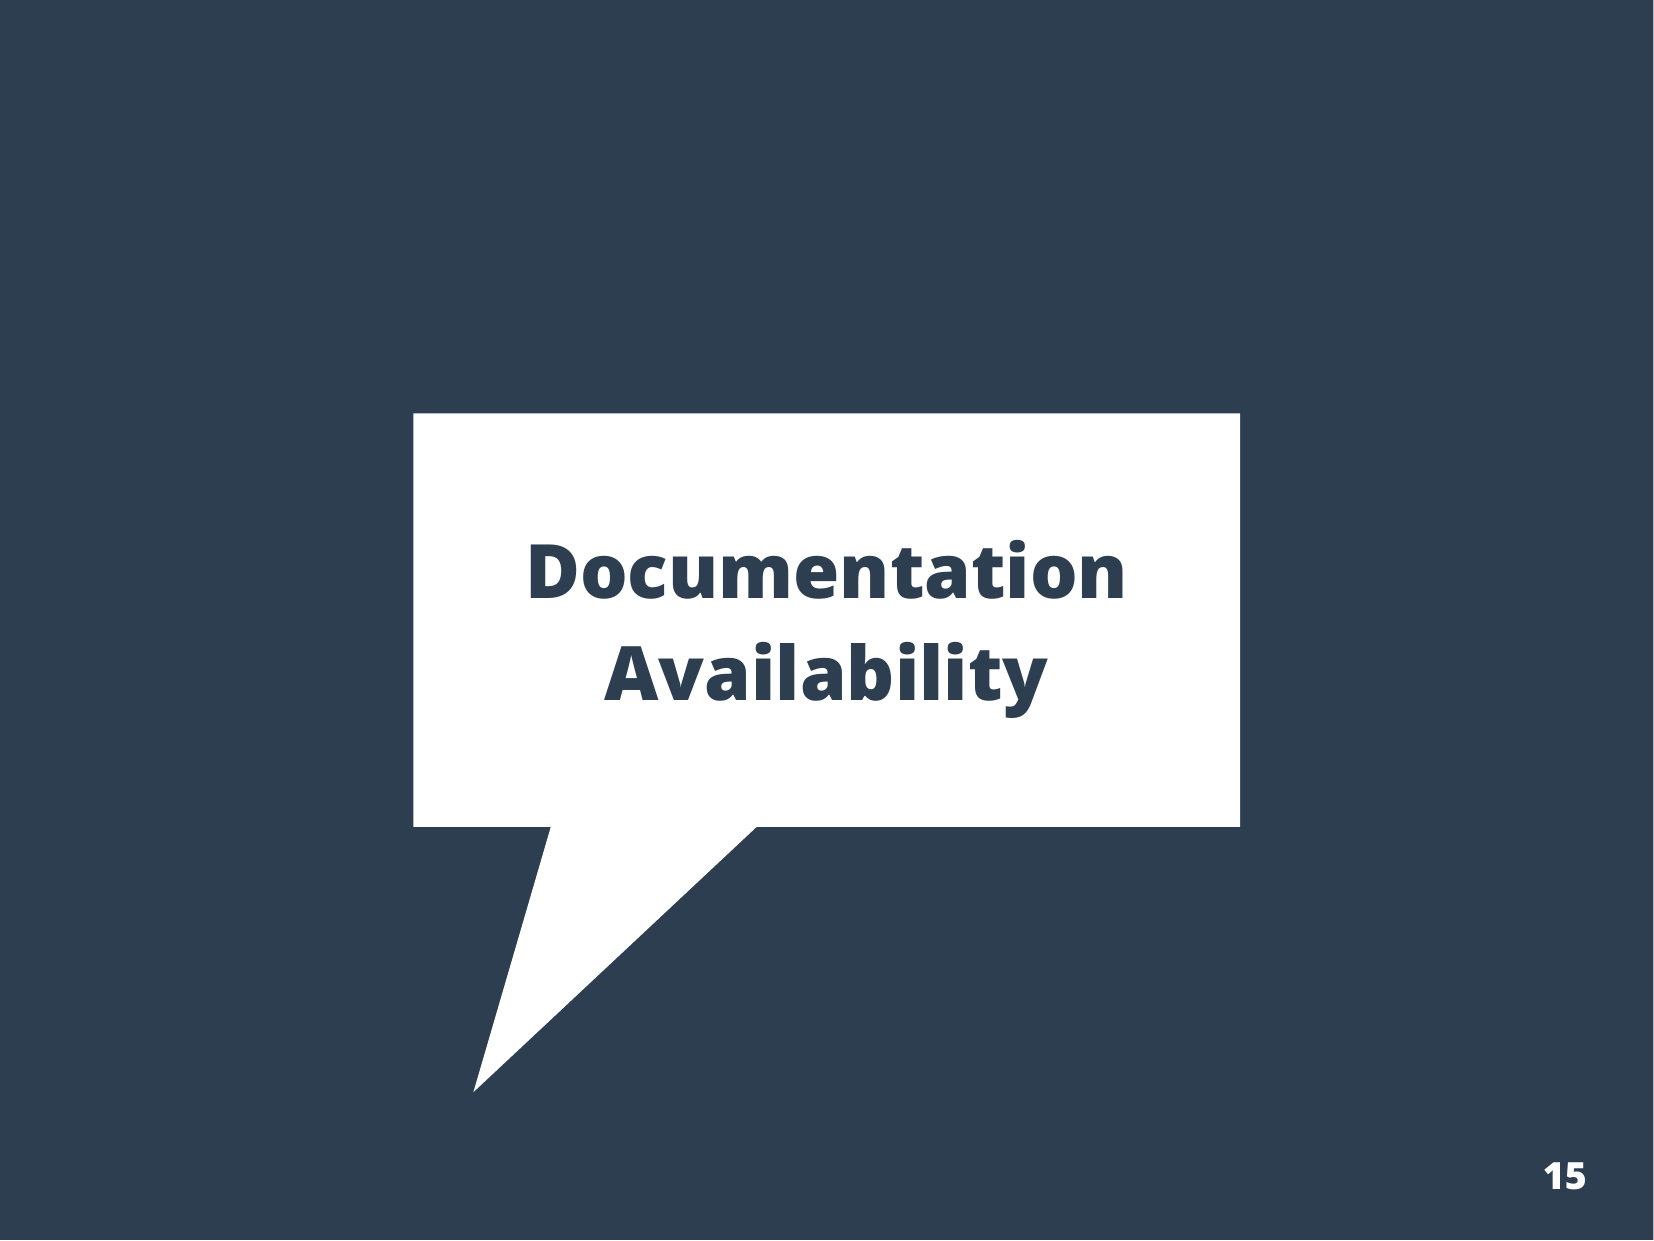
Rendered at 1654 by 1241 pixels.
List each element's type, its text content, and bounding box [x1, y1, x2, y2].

title Documentation Availability [442, 442, 1211, 798]
